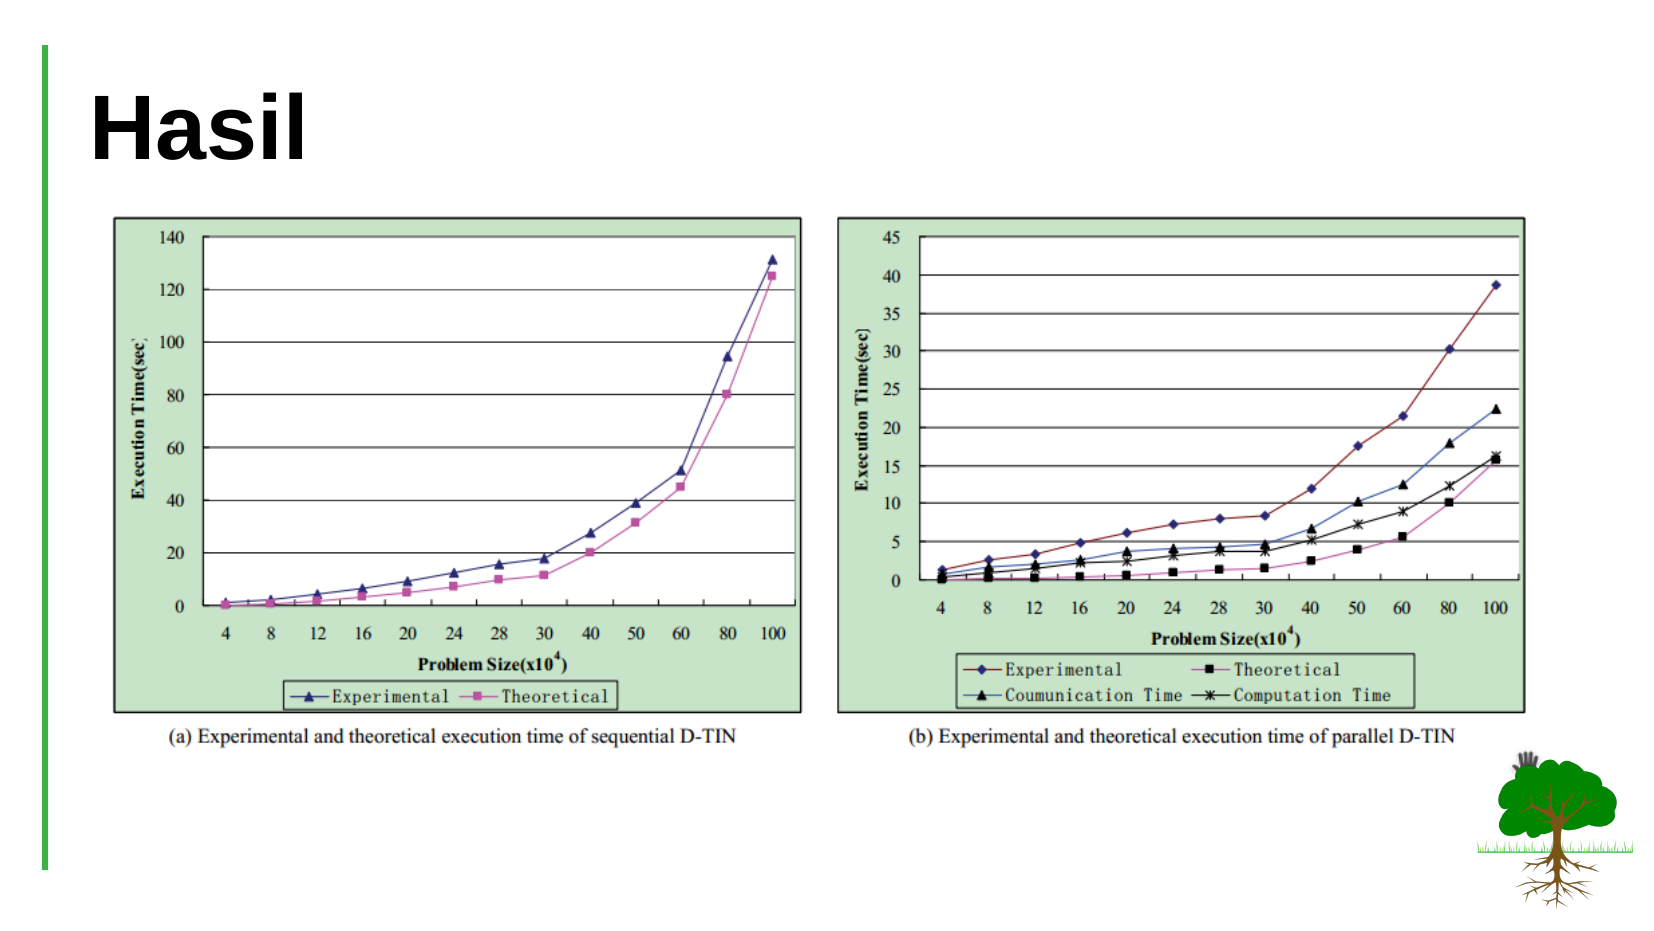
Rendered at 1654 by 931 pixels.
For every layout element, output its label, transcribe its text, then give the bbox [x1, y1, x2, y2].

text_box Hasil [74, 60, 750, 280]
picture [73, 194, 1654, 925]
